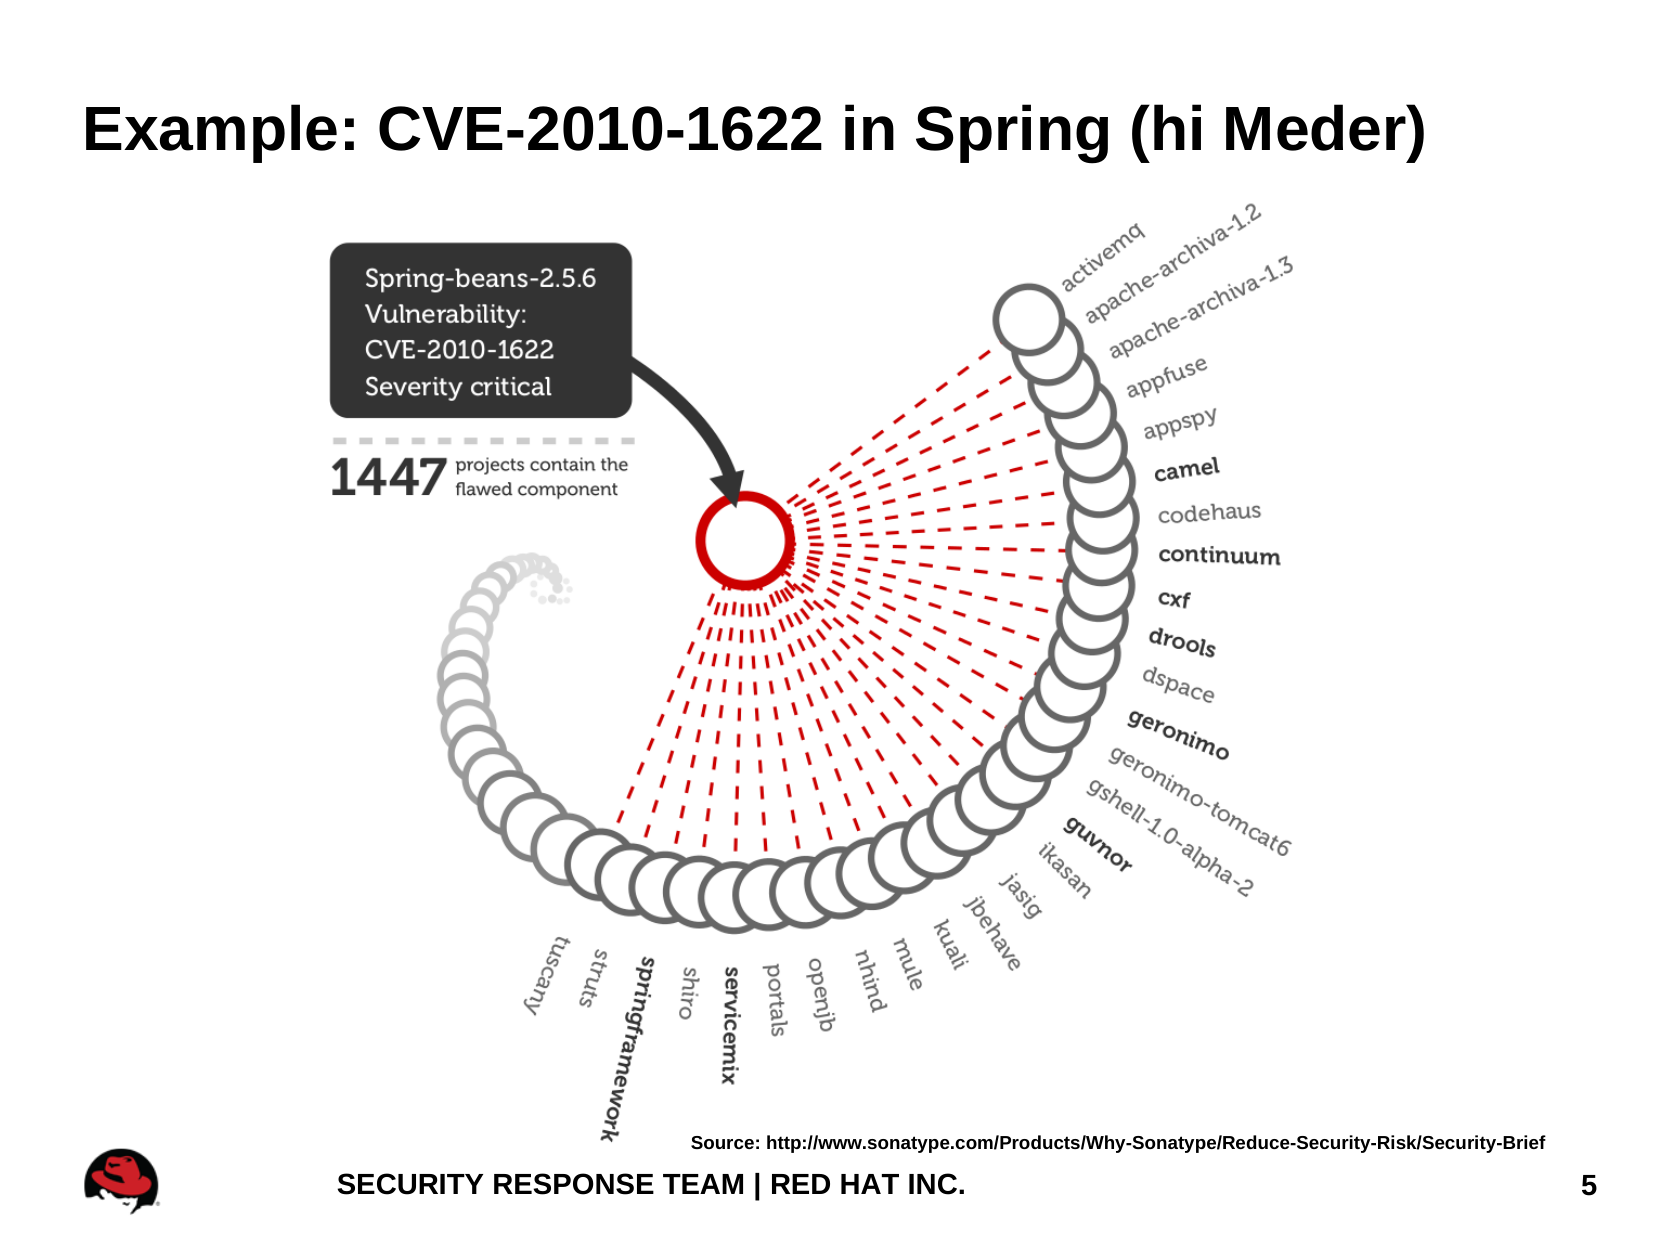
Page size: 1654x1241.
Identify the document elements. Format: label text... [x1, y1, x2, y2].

picture [301, 170, 1322, 1156]
title Example: CVE-2010-1622 in Spring (hi Meder) [82, 37, 1571, 225]
picture [83, 1146, 166, 1224]
title Source: http://www.sonatype.com/Products/Why-Sonatype/Reduce-Security-Risk/Security-Brief [690, 1125, 1654, 1163]
